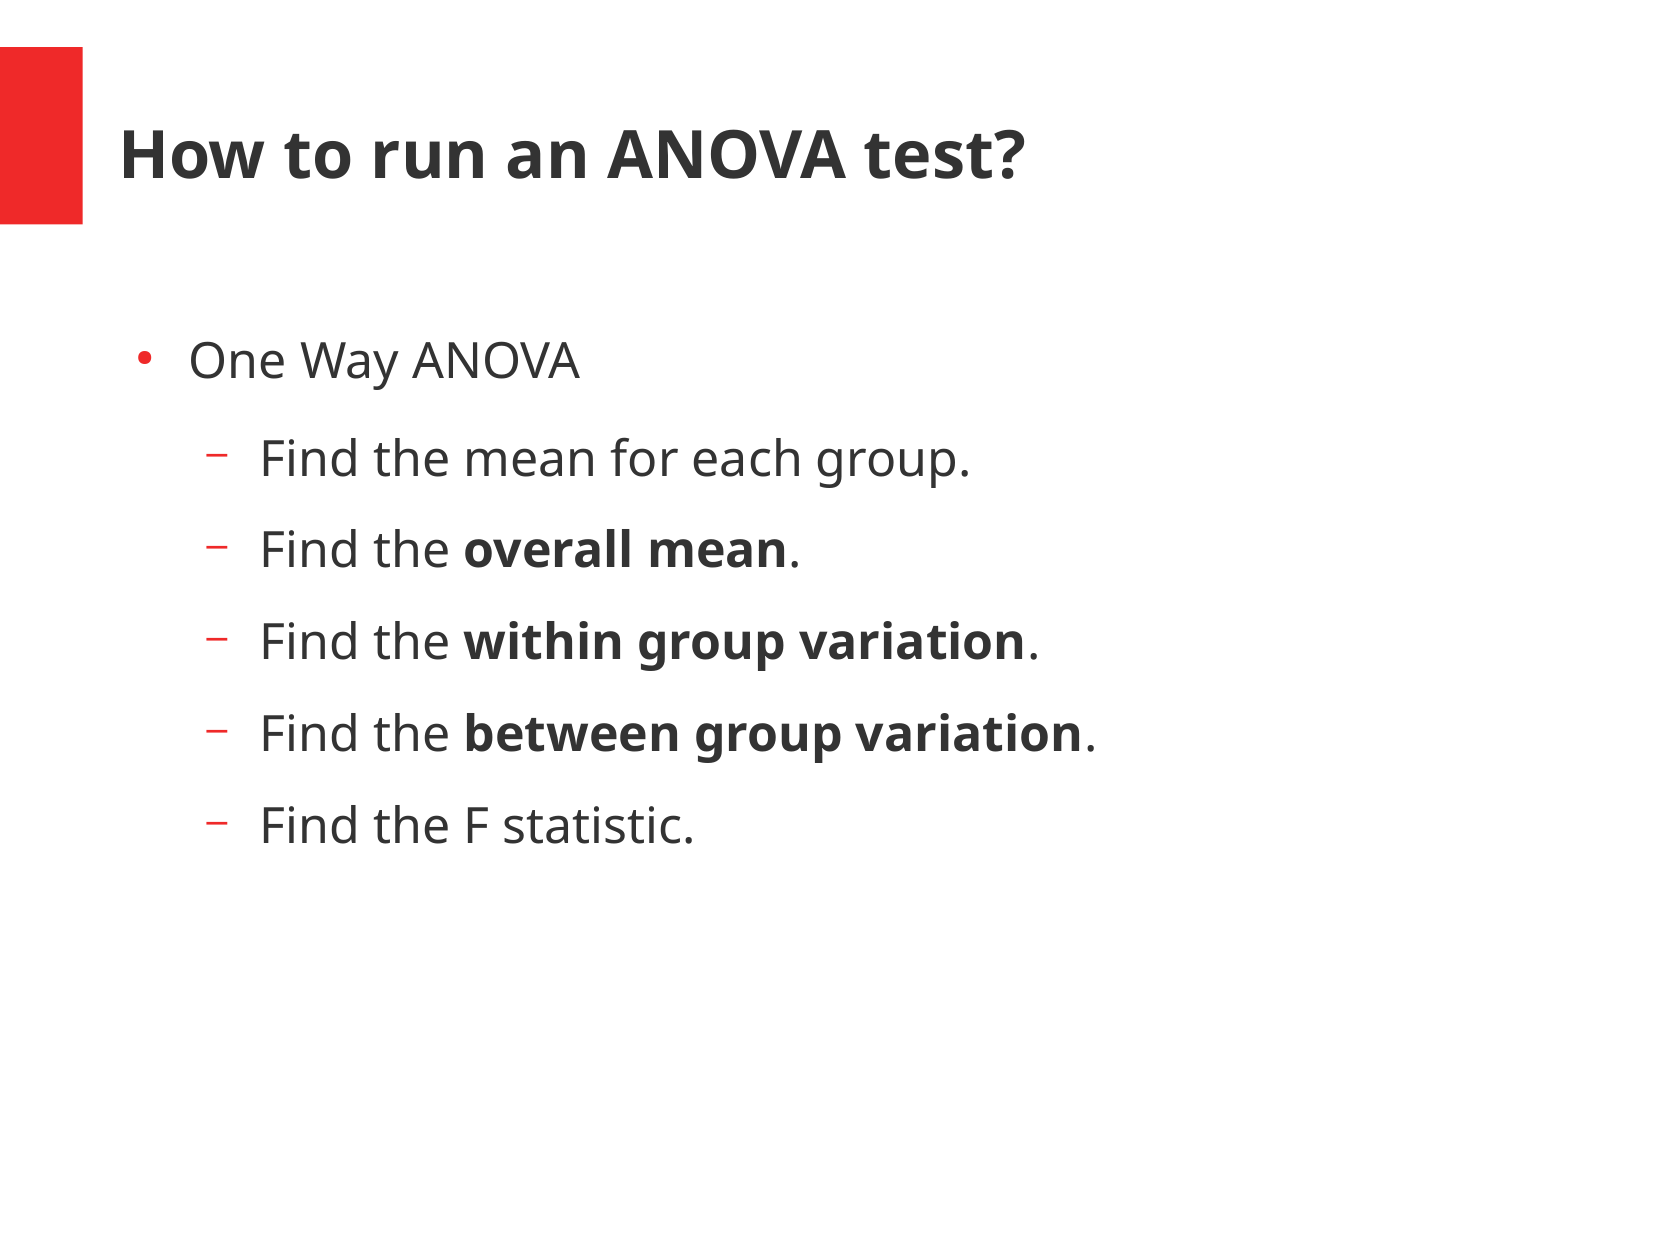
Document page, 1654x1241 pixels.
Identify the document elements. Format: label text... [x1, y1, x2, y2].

list One Way ANOVA Find the mean for each group. Find the overall mean. Find the within group variation. Find the between group variation. Find the F statistic. [118, 324, 1536, 1074]
title How to run an ANOVA test? [118, 49, 1571, 257]
